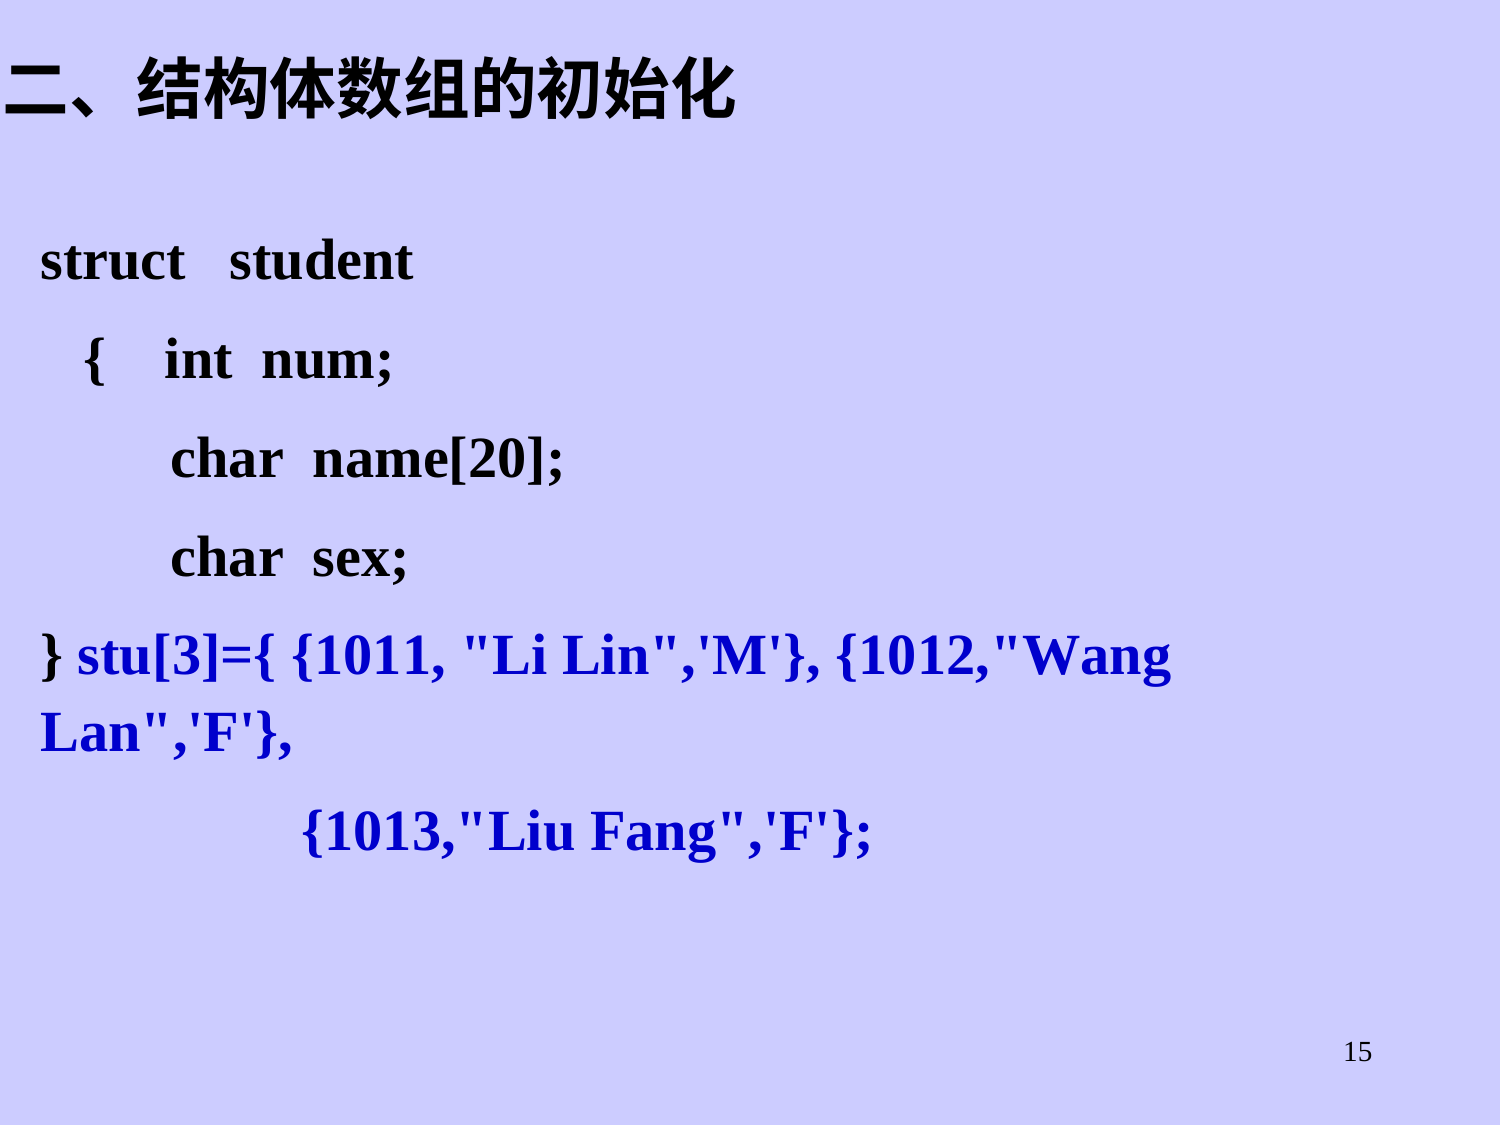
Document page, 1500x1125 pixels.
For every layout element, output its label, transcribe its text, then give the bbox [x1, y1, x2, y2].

text_box struct student { int num; char name[20]; char sex; } stu[3]={ {1011, "Li Lin",'M'}, {1012,"Wang Lan",'F'}, {1013,"Liu Fang",'F'}; [37, 212, 1438, 864]
text_box 二、结构体数组的初始化 [0, 37, 1438, 130]
text_box <编号> [1074, 1025, 1388, 1101]
